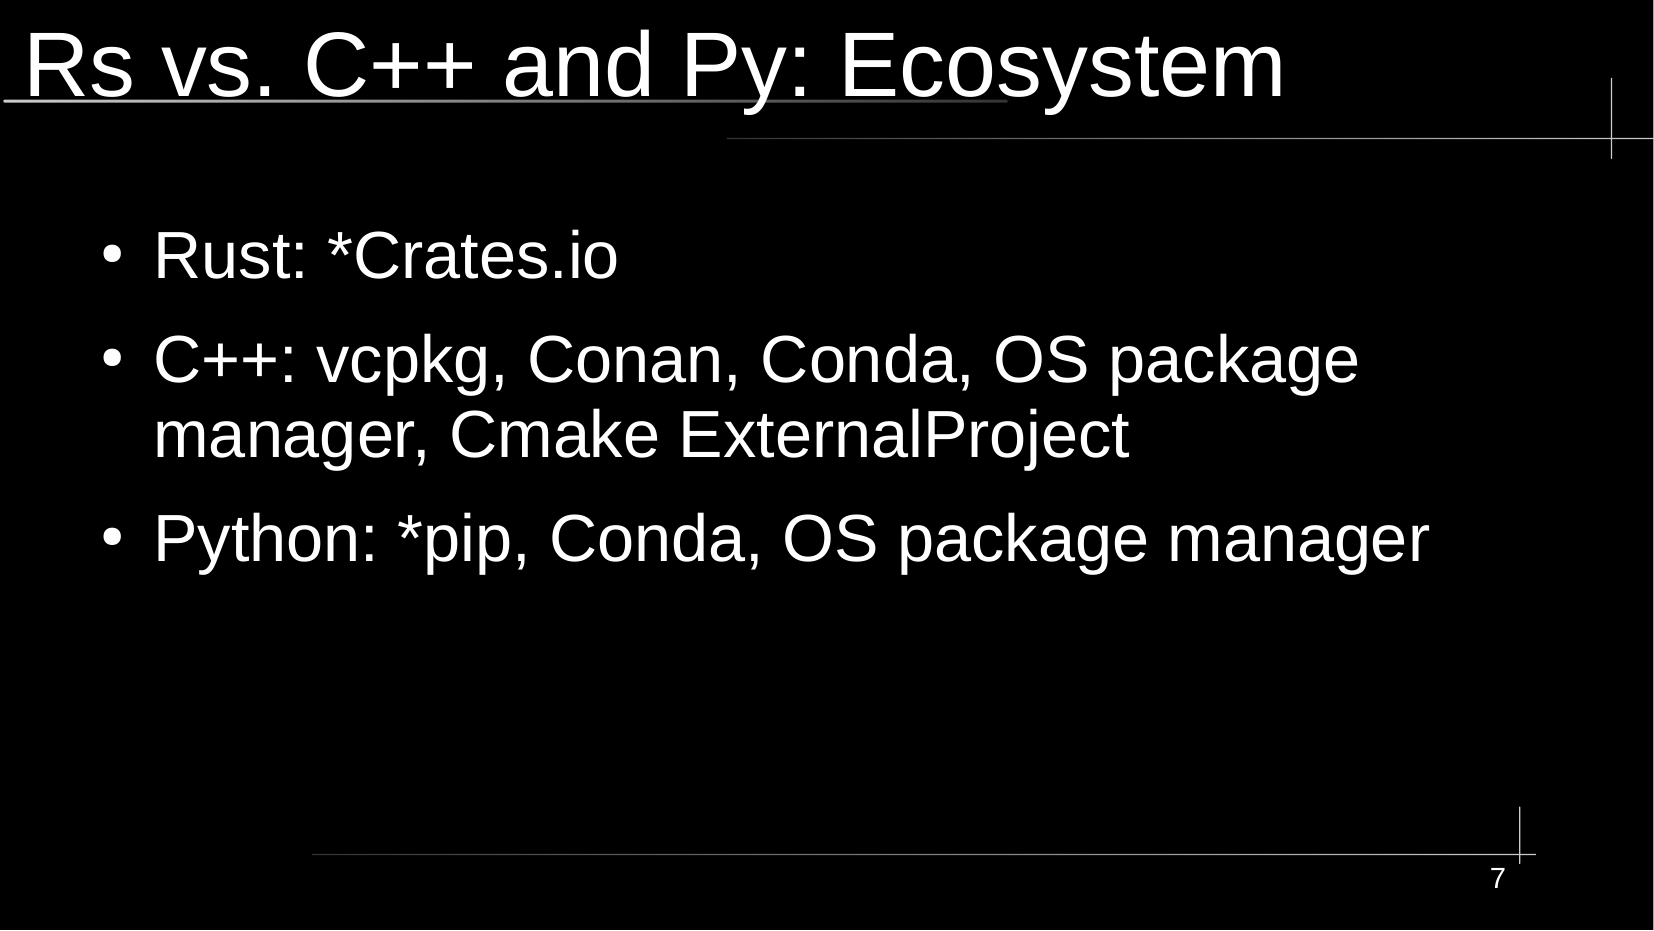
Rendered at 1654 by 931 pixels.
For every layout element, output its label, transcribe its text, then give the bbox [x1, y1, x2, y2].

list Rust: *Crates.io C++: vcpkg, Conan, Conda, OS package manager, Cmake ExternalProject Python: *pip, Conda, OS package manager [82, 217, 1571, 758]
title Rs vs. C++ and Py: Ecosystem [23, 11, 1589, 119]
